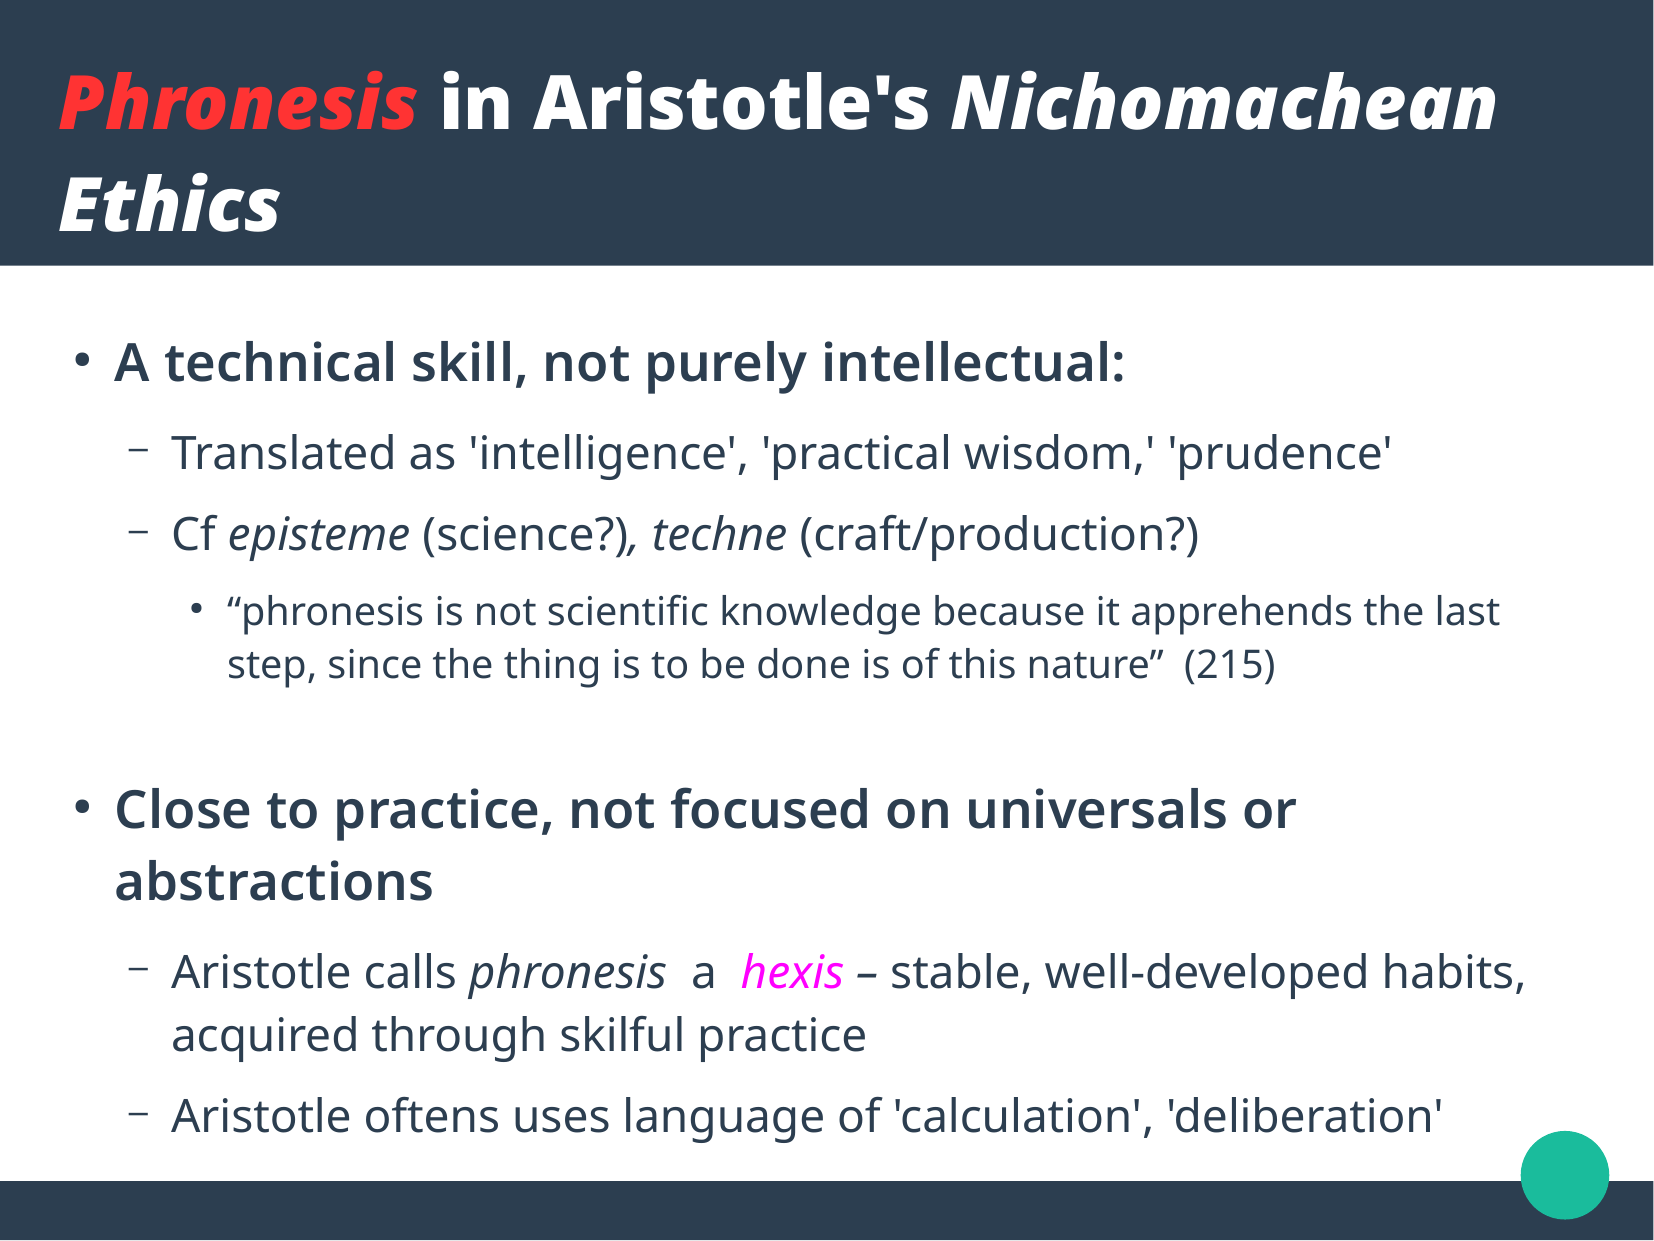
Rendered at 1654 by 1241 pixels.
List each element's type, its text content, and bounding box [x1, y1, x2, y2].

list A technical skill, not purely intellectual: Translated as 'intelligence', 'practical wisdom,' 'prudence' Cf episteme (science?), techne (craft/production?) “phronesis is not scientific knowledge because it apprehends the last step, since the thing is to be done is of this nature” (215) Close to practice, not focused on universals or abstractions Aristotle calls phronesis a hexis – stable, well-developed habits, acquired through skilful practice Aristotle oftens uses language of 'calculation', 'deliberation' [59, 324, 1595, 1152]
title Phronesis in Aristotle's Nichomachean Ethics [59, 49, 1595, 207]
